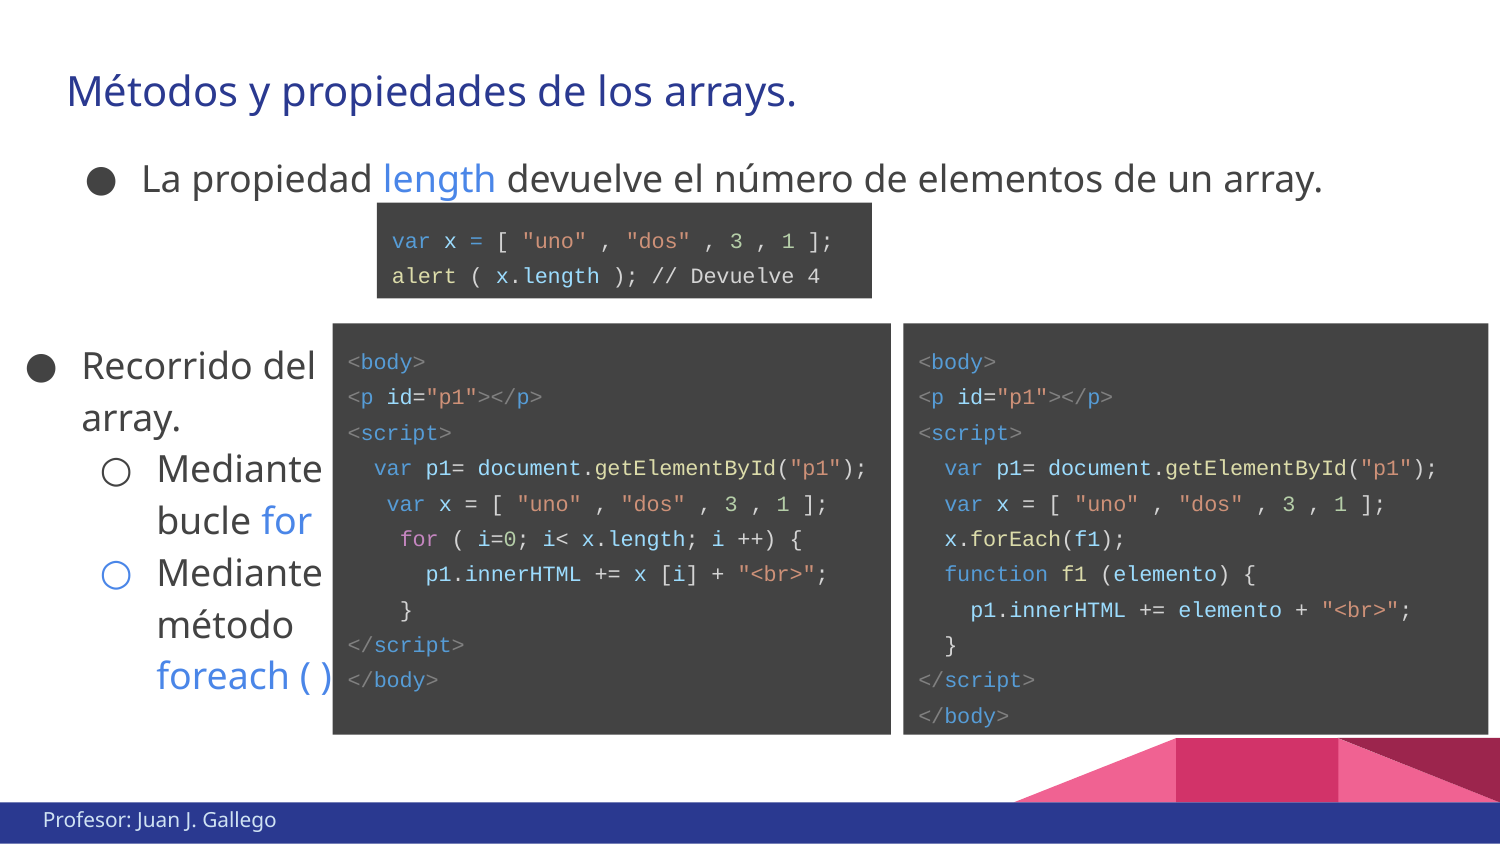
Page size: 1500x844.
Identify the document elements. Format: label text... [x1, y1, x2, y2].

text_box <body> <p id="p1"></p> <script> var p1= document.getElementById("p1"); var x = [ "uno" , "dos" , 3 , 1 ]; x.forEach(f1); function f1 (elemento) { p1.innerHTML += elemento + "<br>"; } </script> </body> [903, 323, 1489, 735]
text_box var x = [ "uno" , "dos" , 3 , 1 ]; alert ( x.length ); // Devuelve 4 [376, 202, 872, 299]
text_box Recorrido del array. Mediante bucle for Mediante método foreach ( ) [0, 320, 358, 666]
text_box <body> <p id="p1"></p> <script> var p1= document.getElementById("p1"); var x = [ "uno" , "dos" , 3 , 1 ]; for ( i=0; i< x.length; i ++) { p1.innerHTML += x [i] + "<br>"; } </script> </body> [332, 323, 891, 735]
list Métodos y propiedades de los arrays. La propiedad length devuelve el número de elementos de un array. [51, 42, 1449, 750]
